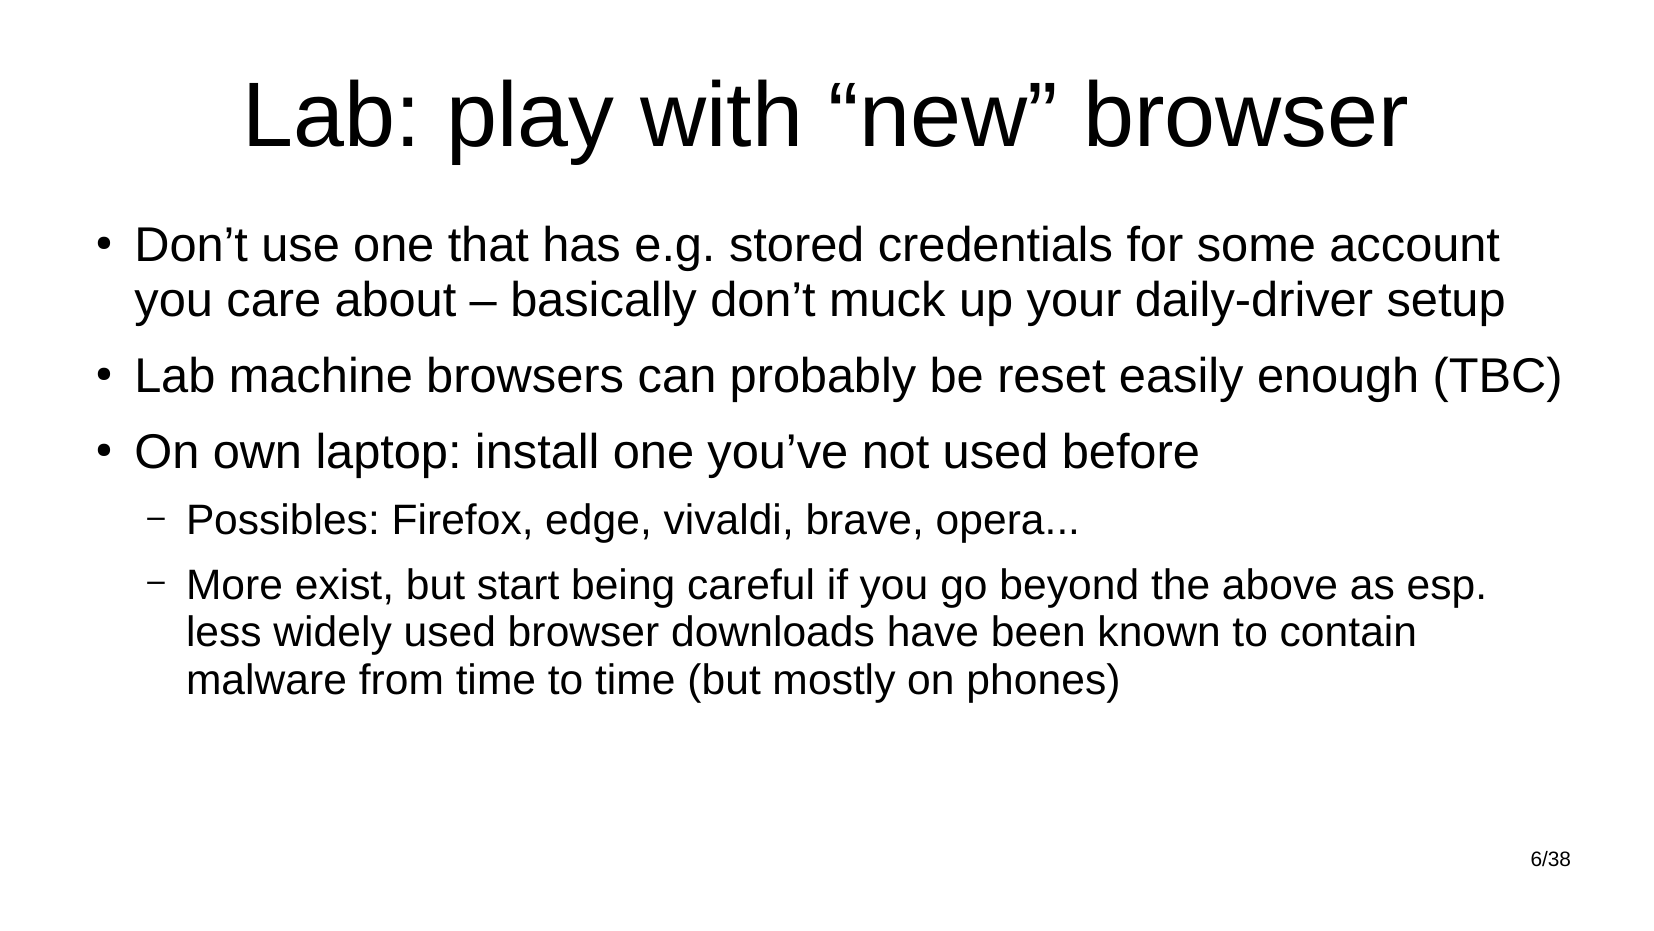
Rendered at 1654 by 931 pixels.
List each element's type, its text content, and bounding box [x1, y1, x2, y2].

list Don’t use one that has e.g. stored credentials for some account you care about – basically don’t muck up your daily-driver setup Lab machine browsers can probably be reset easily enough (TBC) On own laptop: install one you’ve not used before Possibles: Firefox, edge, vivaldi, brave, opera... More exist, but start being careful if you go beyond the above as esp. less widely used browser downloads have been known to contain malware from time to time (but mostly on phones) [82, 217, 1571, 758]
title Lab: play with “new” browser [82, 37, 1571, 193]
